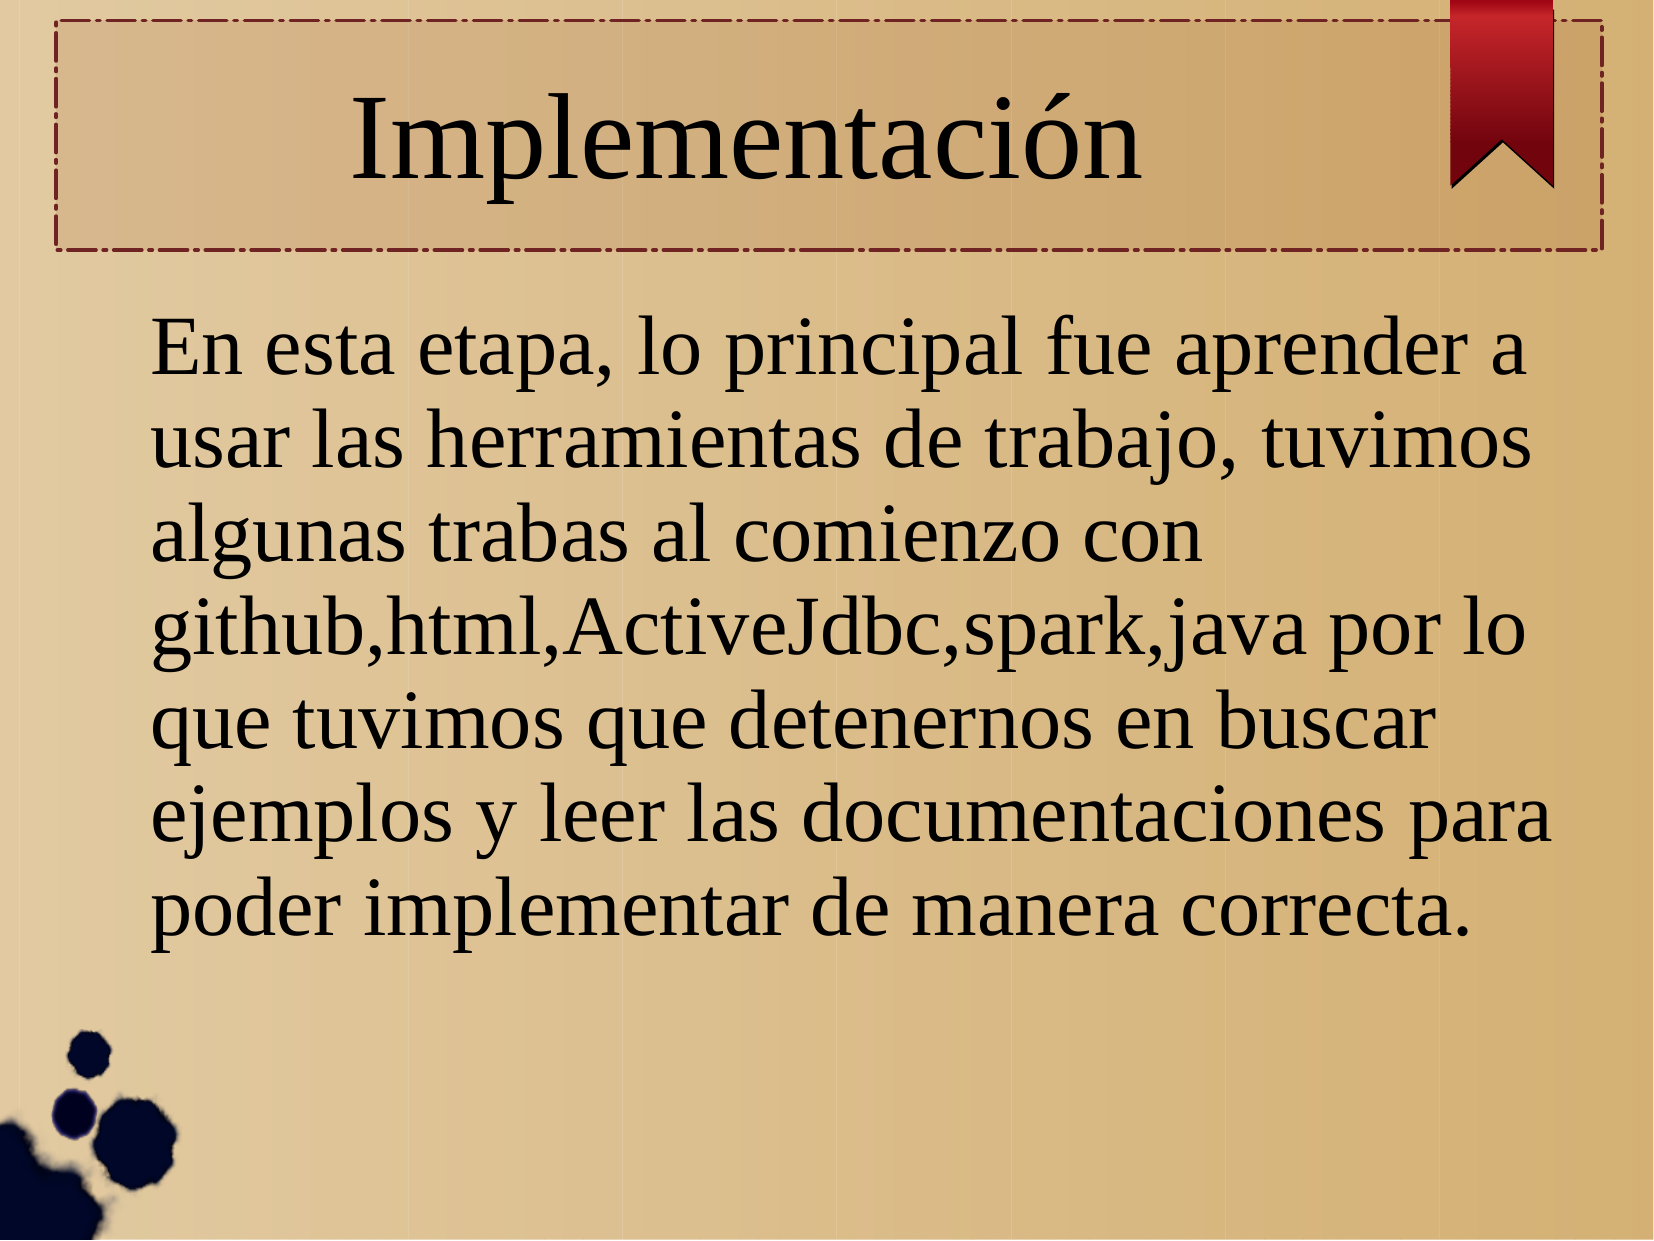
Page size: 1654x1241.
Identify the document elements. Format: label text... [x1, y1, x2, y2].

list En esta etapa, lo principal fue aprender a usar las herramientas de trabajo, tuvimos algunas trabas al comienzo con github,html,ActiveJdbc,spark,java por lo que tuvimos que detenernos en buscar ejemplos y leer las documentaciones para poder implementar de manera correcta. [82, 299, 1571, 1019]
title Implementación [82, 47, 1412, 229]
